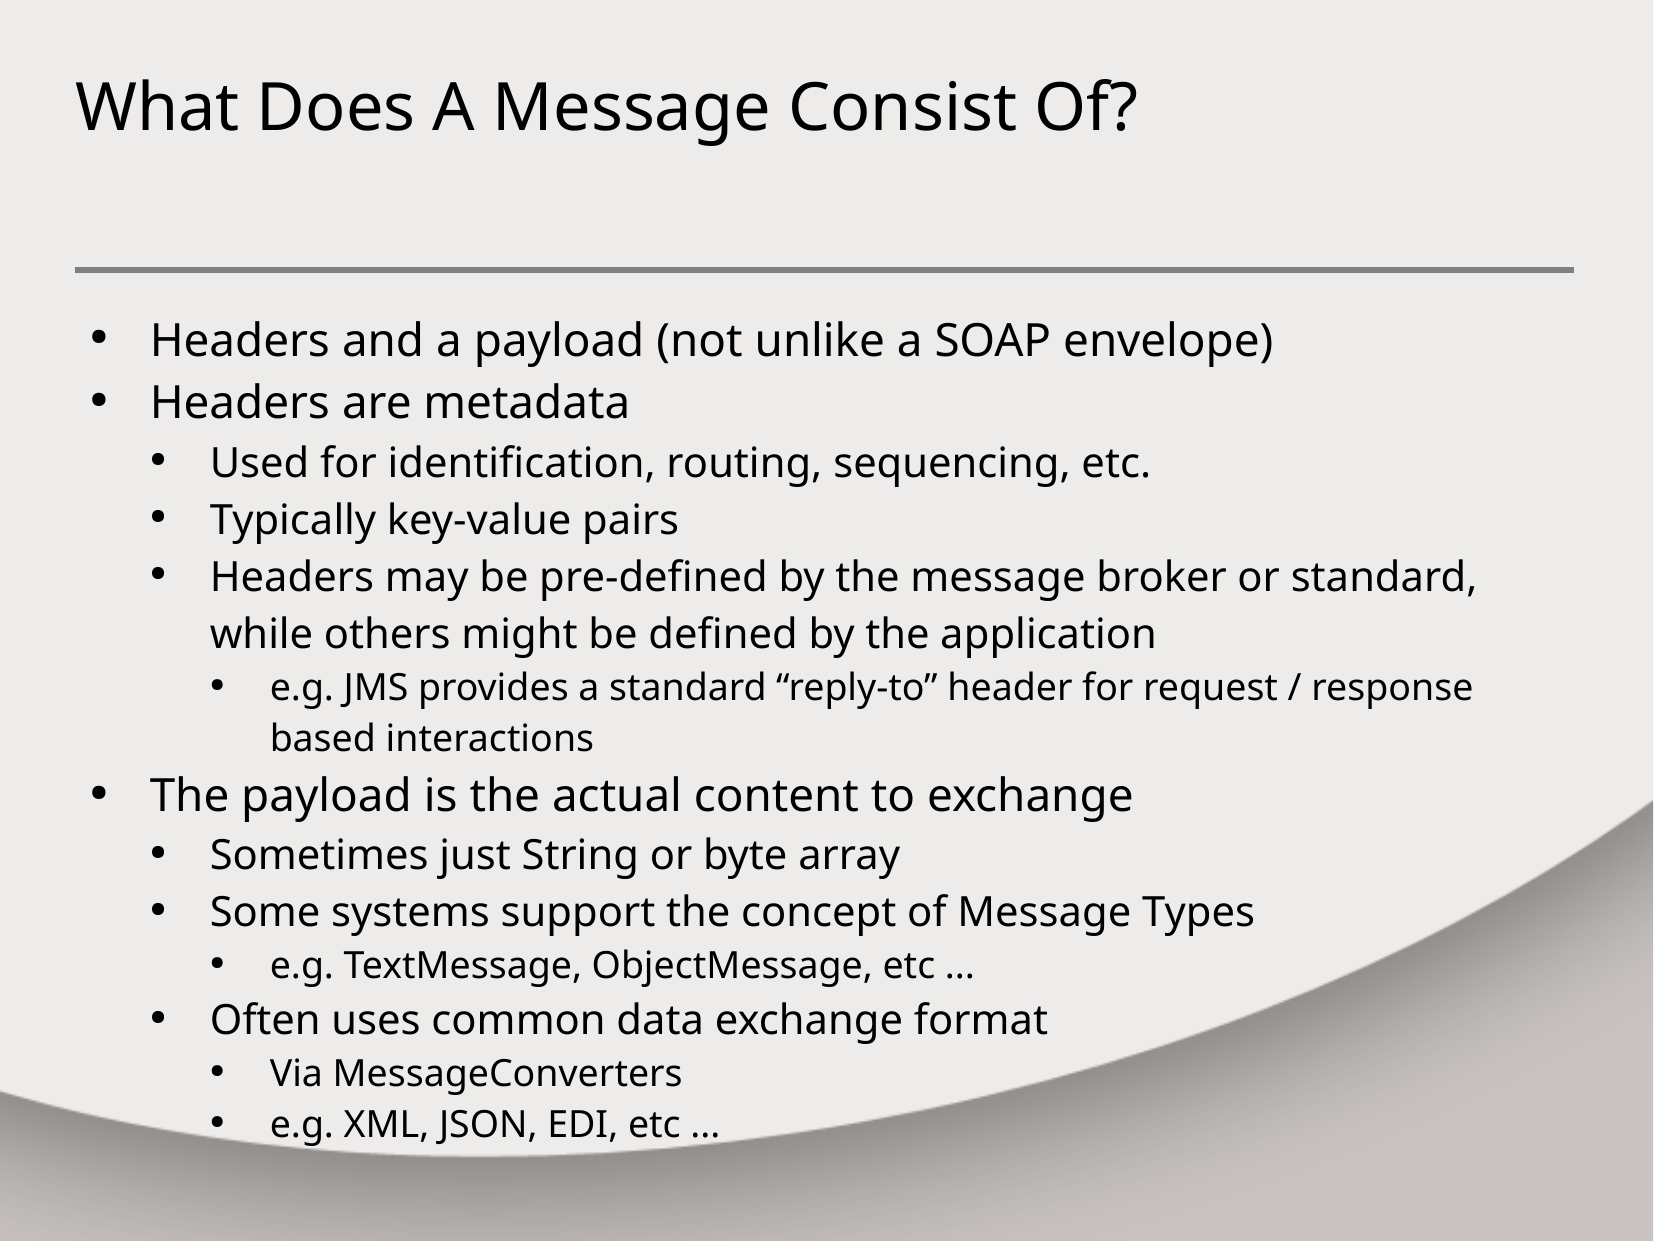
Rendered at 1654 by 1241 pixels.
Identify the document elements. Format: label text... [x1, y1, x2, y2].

text_box Headers and a payload (not unlike a SOAP envelope) Headers are metadata Used for identification, routing, sequencing, etc. Typically key-value pairs Headers may be pre-defined by the message broker or standard, while others might be defined by the application e.g. JMS provides a standard “reply-to” header for request / response based interactions The payload is the actual content to exchange Sometimes just String or byte array Some systems support the concept of Message Types e.g. TextMessage, ObjectMessage, etc ... Often uses common data exchange format Via MessageConverters e.g. XML, JSON, EDI, etc ... [75, 299, 1575, 1163]
picture [0, 0, 1654, 1241]
title What Does A Message Consist Of? [75, 75, 1576, 226]
